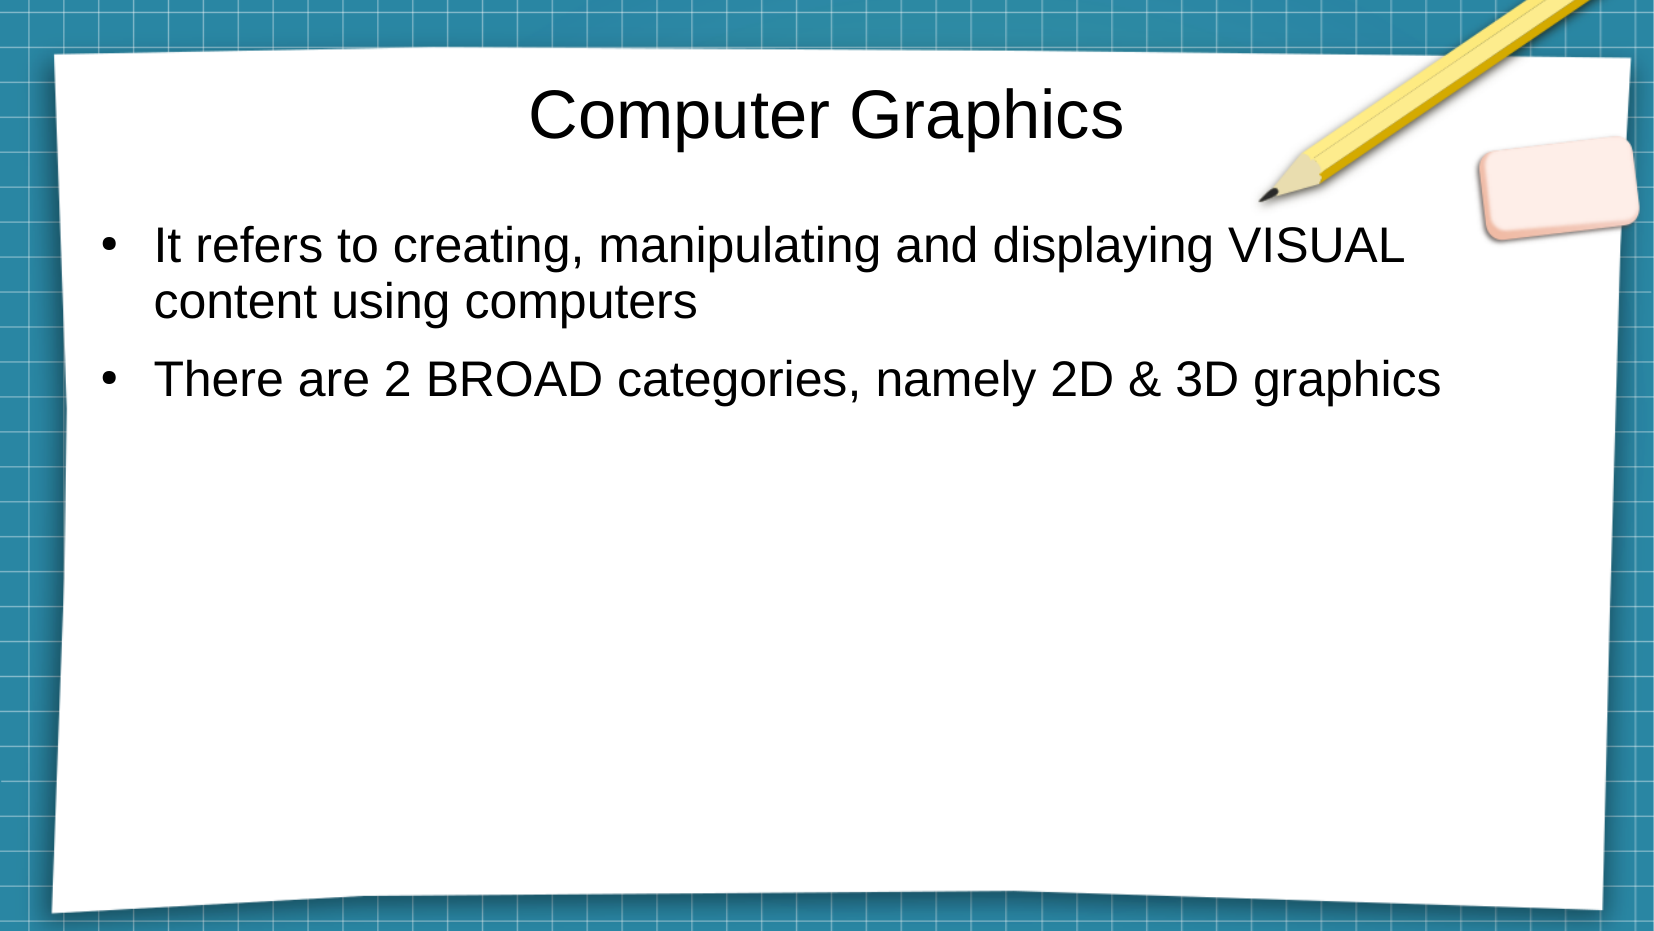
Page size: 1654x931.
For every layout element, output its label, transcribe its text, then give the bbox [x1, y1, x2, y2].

title Computer Graphics [82, 37, 1571, 193]
picture [0, 0, 1654, 931]
list It refers to creating, manipulating and displaying VISUAL content using computers There are 2 BROAD categories, namely 2D & 3D graphics [82, 217, 1571, 758]
